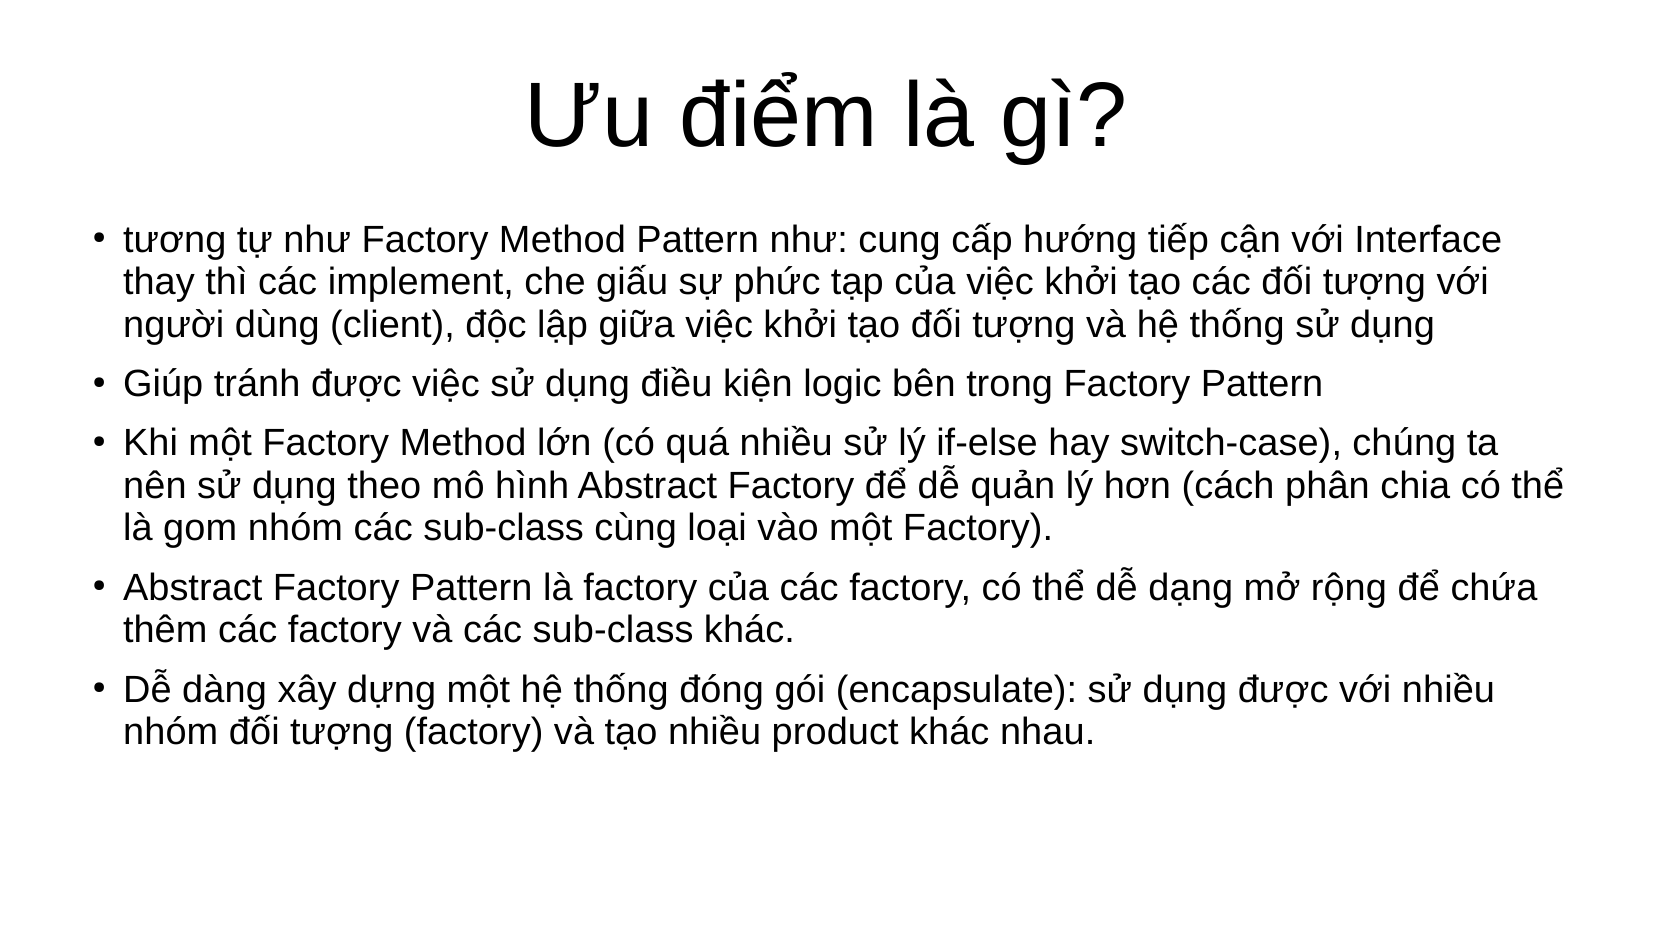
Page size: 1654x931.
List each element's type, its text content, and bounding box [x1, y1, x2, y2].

list tương tự như Factory Method Pattern như: cung cấp hướng tiếp cận với Interface thay thì các implement, che giấu sự phức tạp của việc khởi tạo các đối tượng với người dùng (client), độc lập giữa việc khởi tạo đối tượng và hệ thống sử dụng Giúp tránh được việc sử dụng điều kiện logic bên trong Factory Pattern Khi một Factory Method lớn (có quá nhiều sử lý if-else hay switch-case), chúng ta nên sử dụng theo mô hình Abstract Factory để dễ quản lý hơn (cách phân chia có thể là gom nhóm các sub-class cùng loại vào một Factory). Abstract Factory Pattern là factory của các factory, có thể dễ dạng mở rộng để chứa thêm các factory và các sub-class khác. Dễ dàng xây dựng một hệ thống đóng gói (encapsulate): sử dụng được với nhiều nhóm đối tượng (factory) và tạo nhiều product khác nhau. [82, 217, 1571, 758]
title Ưu điểm là gì? [82, 37, 1571, 193]
